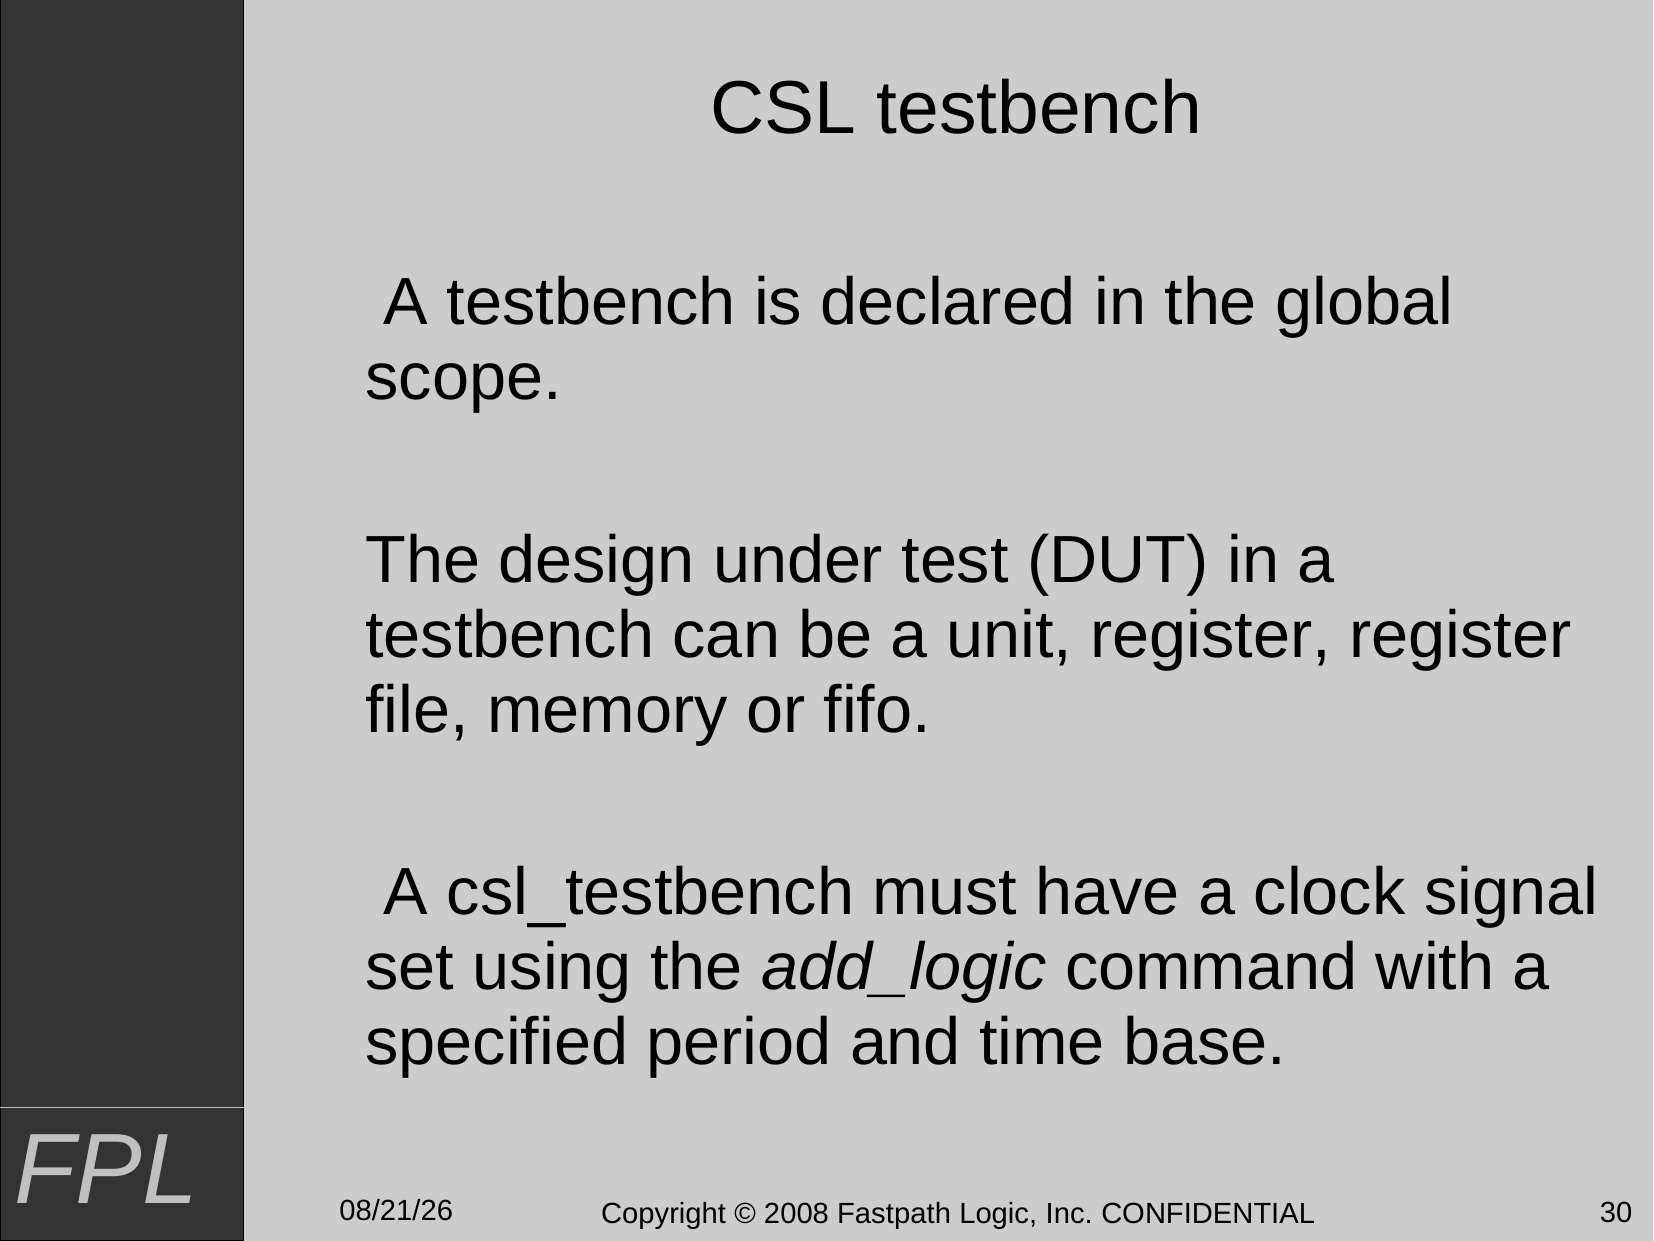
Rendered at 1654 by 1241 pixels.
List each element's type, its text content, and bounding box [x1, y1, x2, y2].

subtitle A testbench is declared in the global scope. The design under test (DUT) in a testbench can be a unit, register, register file, memory or fifo. A csl_testbench must have a clock signal set using the add_logic command with a specified period and time base. [290, 141, 1603, 1202]
title CSL testbench [405, 0, 1508, 141]
